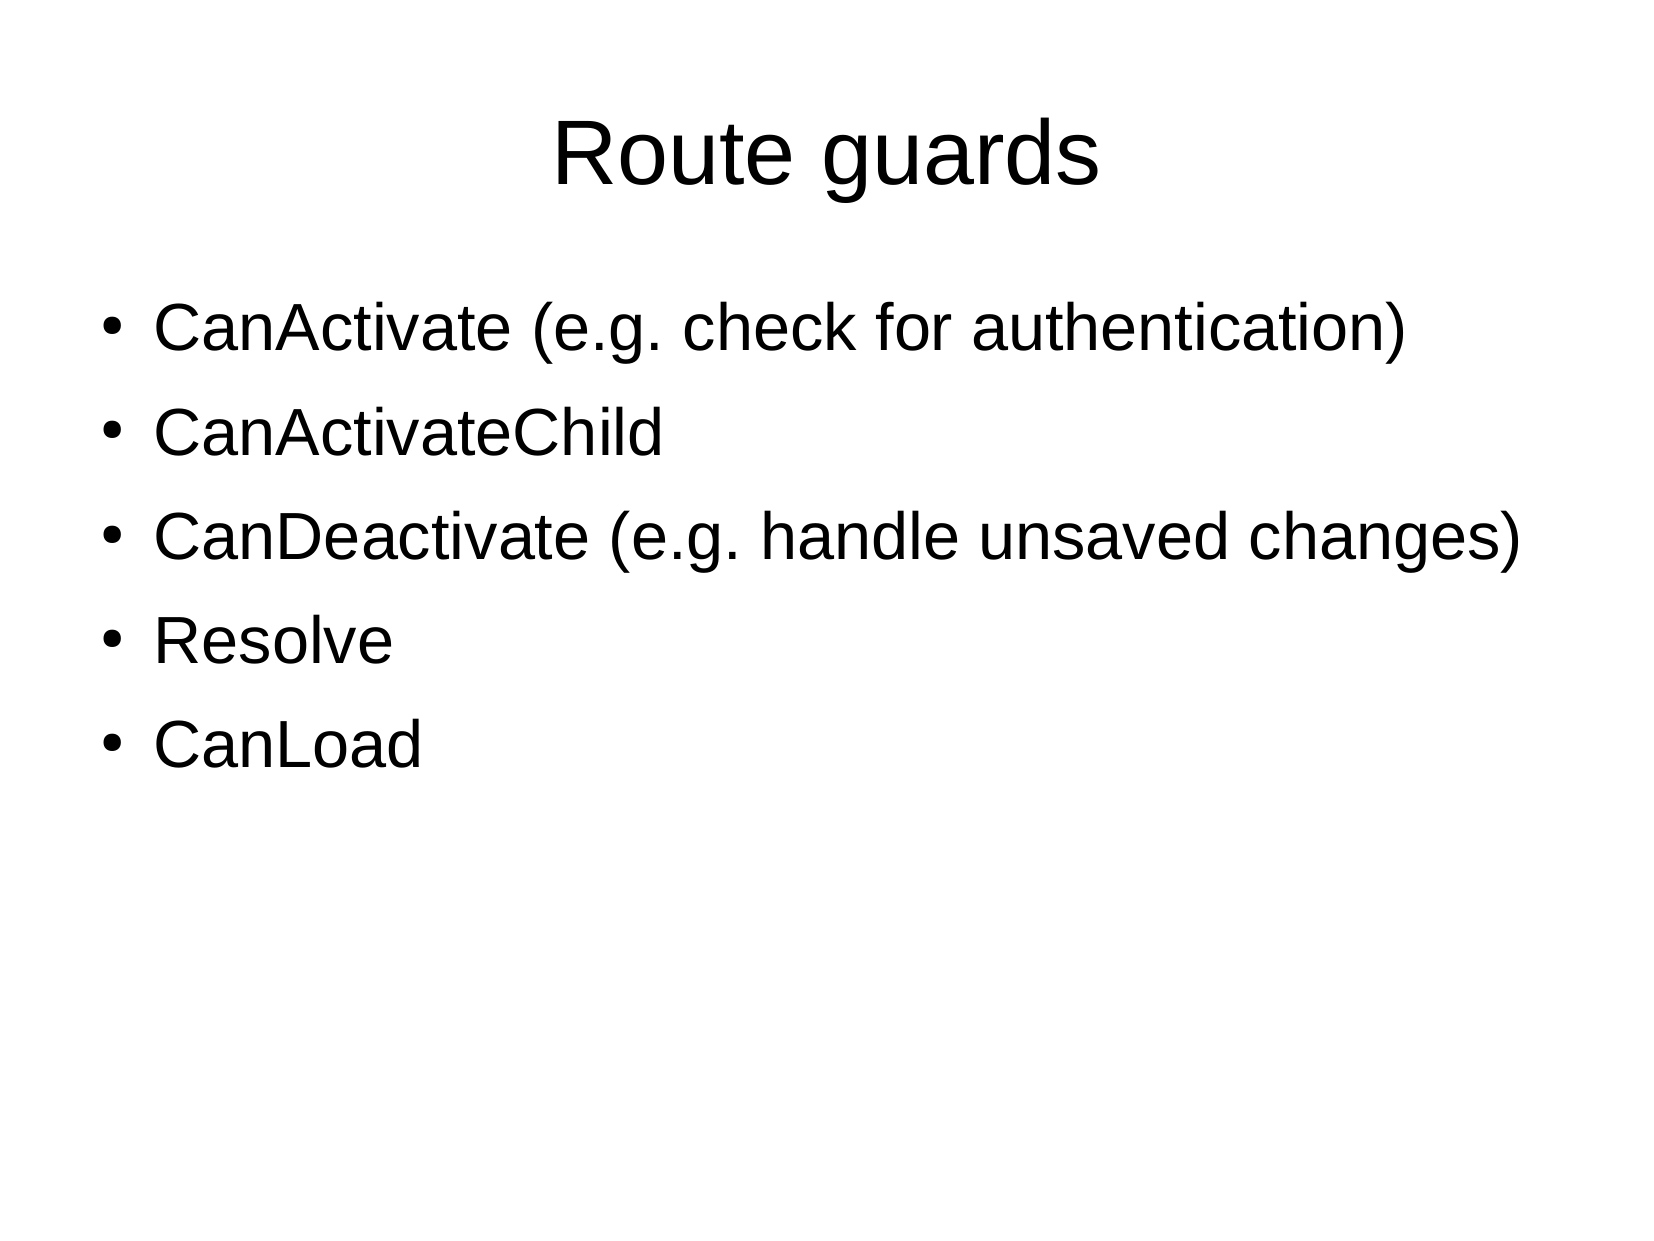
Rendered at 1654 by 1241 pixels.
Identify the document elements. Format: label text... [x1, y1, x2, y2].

title Route guards [82, 49, 1571, 257]
list CanActivate (e.g. check for authentication) CanActivateChild CanDeactivate (e.g. handle unsaved changes) Resolve CanLoad [82, 290, 1571, 1010]
